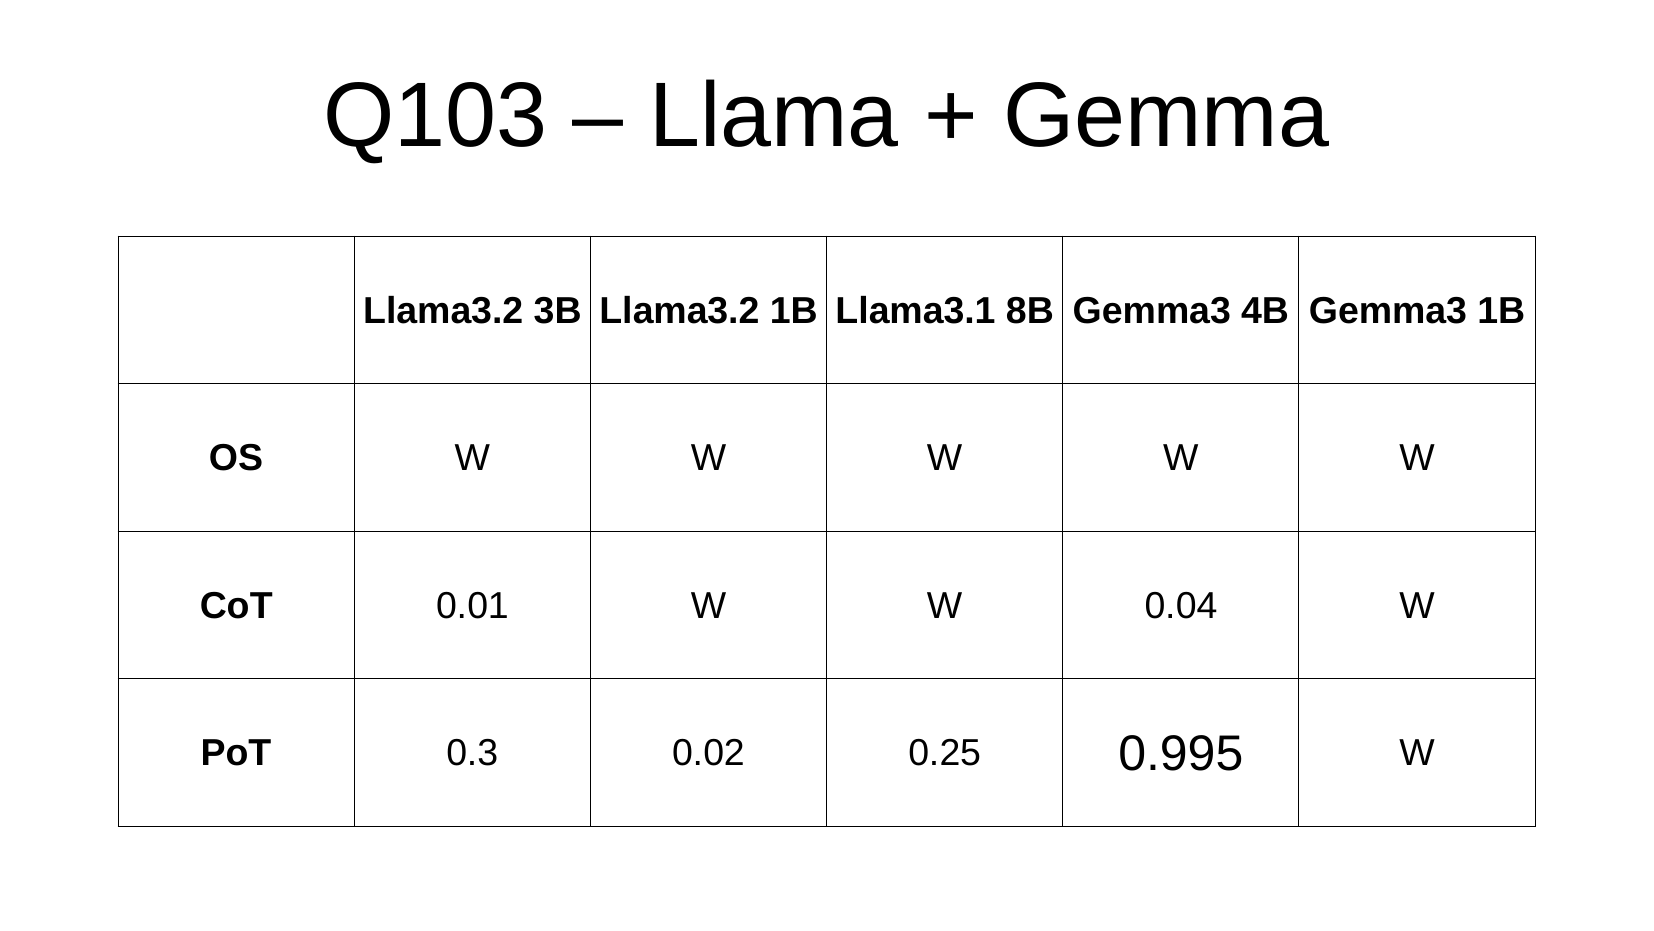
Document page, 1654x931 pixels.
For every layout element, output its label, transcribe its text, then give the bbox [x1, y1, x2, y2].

table_cell W [591, 384, 826, 531]
table_cell 0.3 [355, 679, 590, 826]
table_cell W [1299, 384, 1535, 531]
table_cell 0.04 [1063, 532, 1298, 678]
table_cell 0.02 [591, 679, 826, 826]
table_cell 0.25 [827, 679, 1062, 826]
table_header Gemma3 4B [1063, 237, 1298, 383]
table_cell 0.01 [355, 532, 590, 678]
table_cell 0.995 [1063, 679, 1298, 826]
title Q103 – Llama + Gemma [82, 37, 1571, 193]
table_header Llama3.2 1B [591, 237, 826, 383]
table_header [119, 237, 354, 383]
table_header Llama3.1 8B [827, 237, 1062, 383]
table_cell W [1299, 679, 1535, 826]
table_cell W [591, 532, 826, 678]
table_cell PoT [119, 679, 354, 826]
table_cell W [827, 384, 1062, 531]
table_cell OS [119, 384, 354, 531]
table_cell W [355, 384, 590, 531]
table_cell W [827, 532, 1062, 678]
table_cell W [1063, 384, 1298, 531]
table_header Llama3.2 3B [355, 237, 590, 383]
table_cell W [1299, 532, 1535, 678]
table_cell CoT [119, 532, 354, 678]
table_header Gemma3 1B [1299, 237, 1535, 383]
